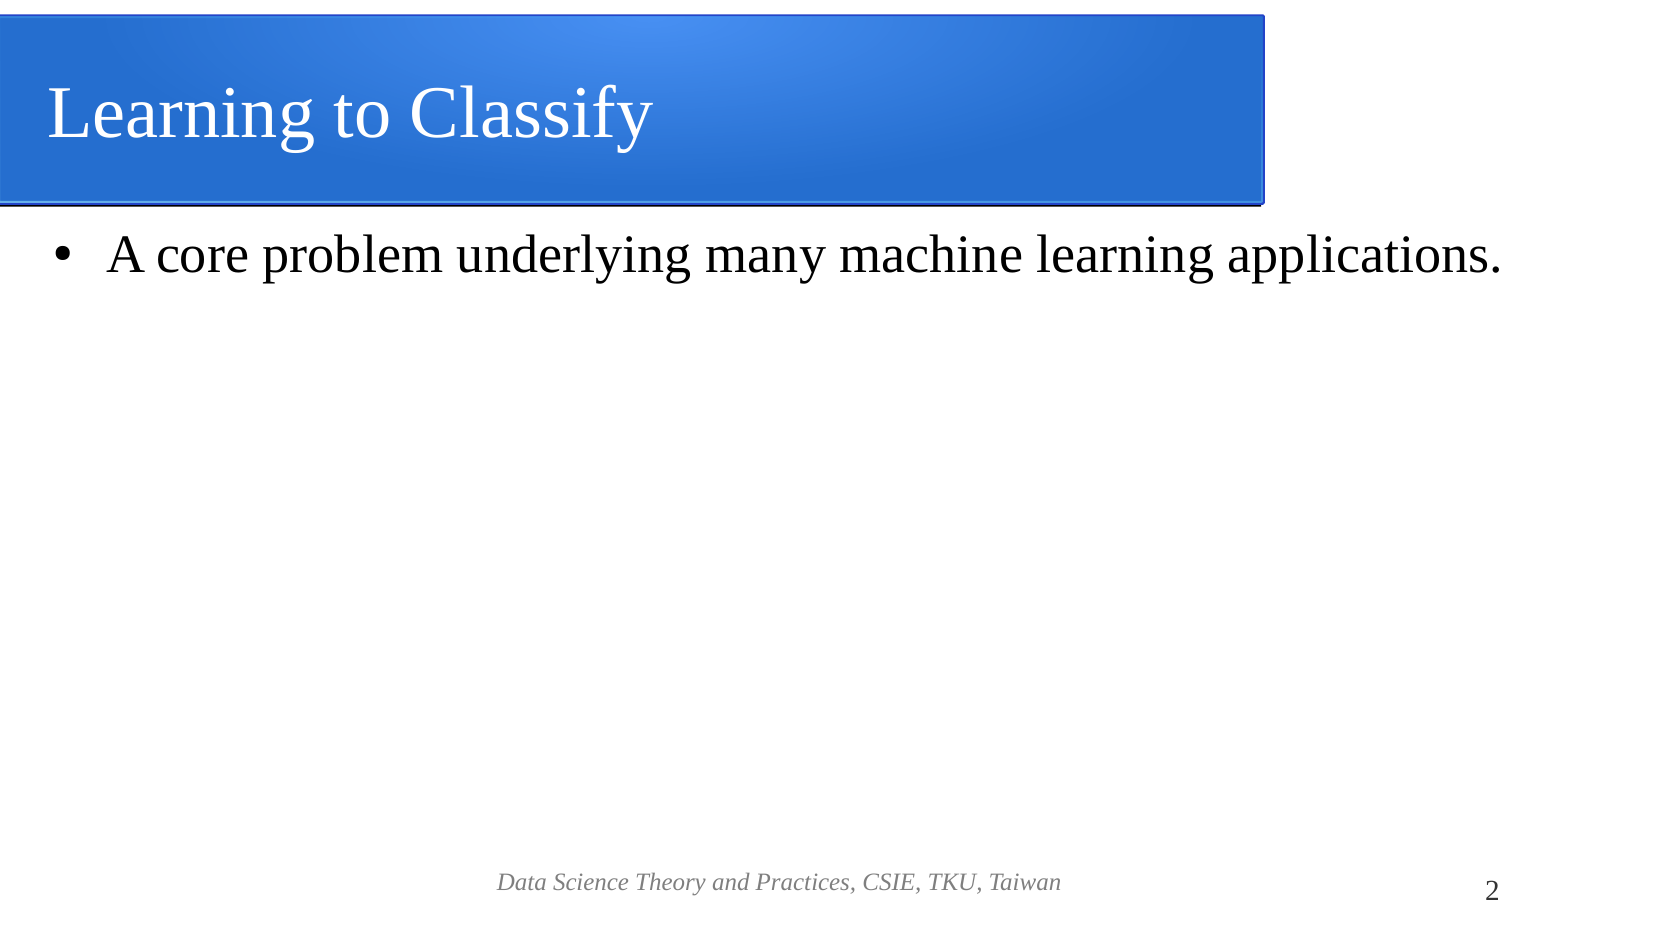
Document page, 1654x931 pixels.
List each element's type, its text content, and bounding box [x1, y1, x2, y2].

list A core problem underlying many machine learning applications. [35, 224, 1524, 764]
title Learning to Classify [47, 35, 1199, 189]
